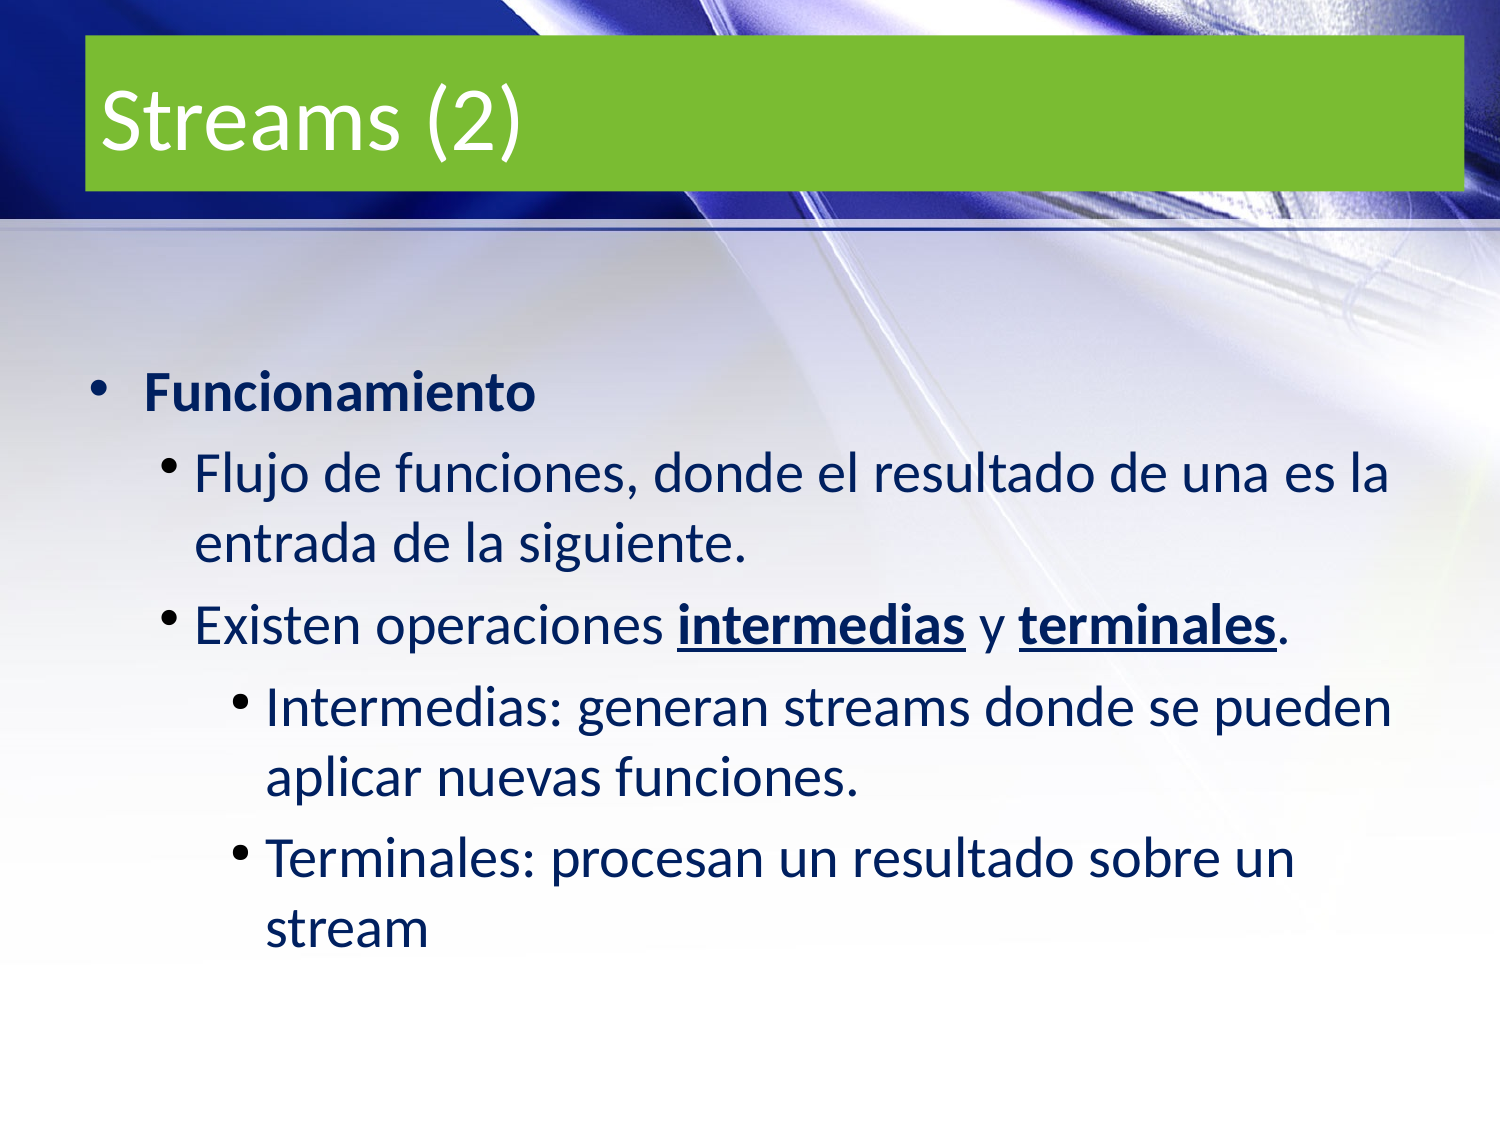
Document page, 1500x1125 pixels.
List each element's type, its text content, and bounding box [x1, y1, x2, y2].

text_box Streams (2) [85, 35, 1465, 192]
picture [0, 0, 1500, 1125]
text_box Funcionamiento Flujo de funciones, donde el resultado de una es la entrada de la siguiente. Existen operaciones intermedias y terminales. Intermedias: generan streams donde se pueden aplicar nuevas funciones. Terminales: procesan un resultado sobre un stream [73, 345, 1424, 989]
